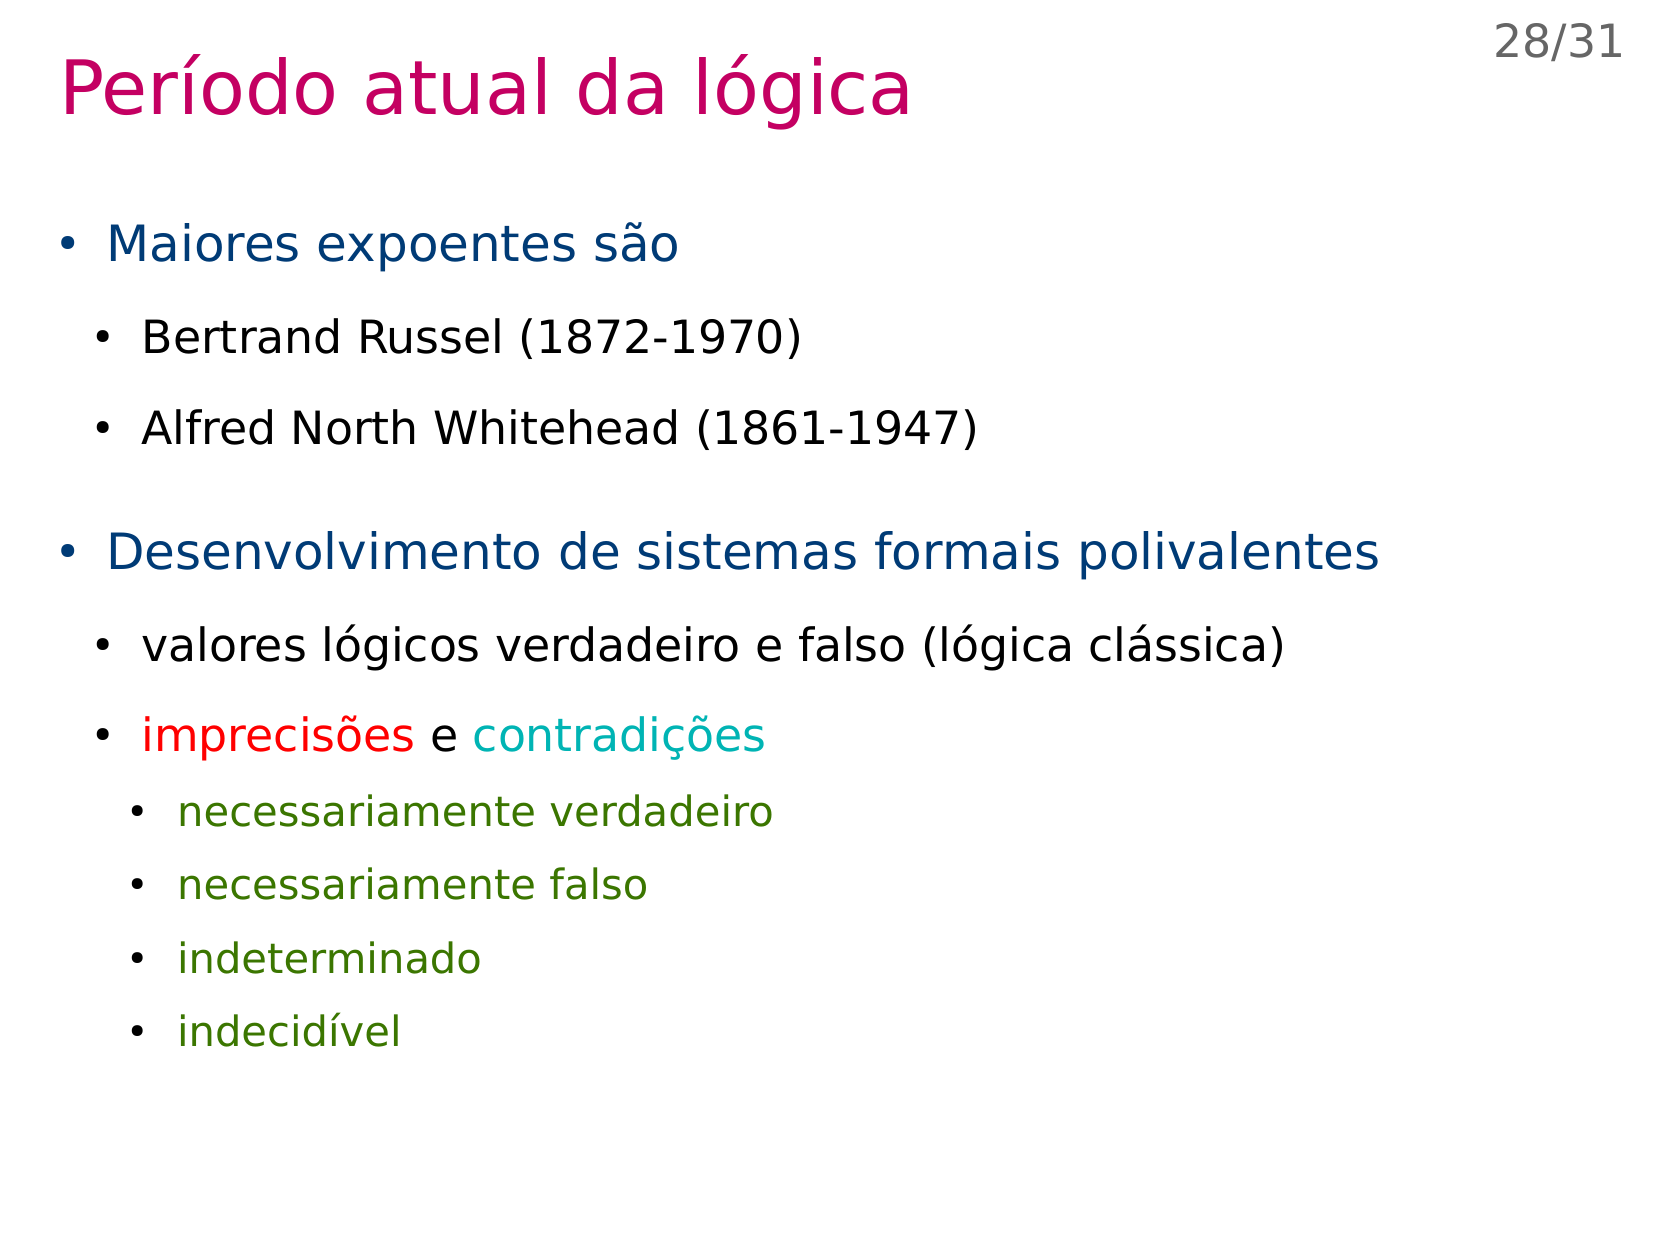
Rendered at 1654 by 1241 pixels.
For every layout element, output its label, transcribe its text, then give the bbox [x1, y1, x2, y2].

list Maiores expoentes são Bertrand Russel (1872-1970) Alfred North Whitehead (1861-1947) Desenvolvimento de sistemas formais polivalentes valores lógicos verdadeiro e falso (lógica clássica) imprecisões e contradições necessariamente verdadeiro necessariamente falso indeterminado indecidível [59, 206, 1625, 1211]
title Período atual da lógica [59, 29, 1595, 148]
